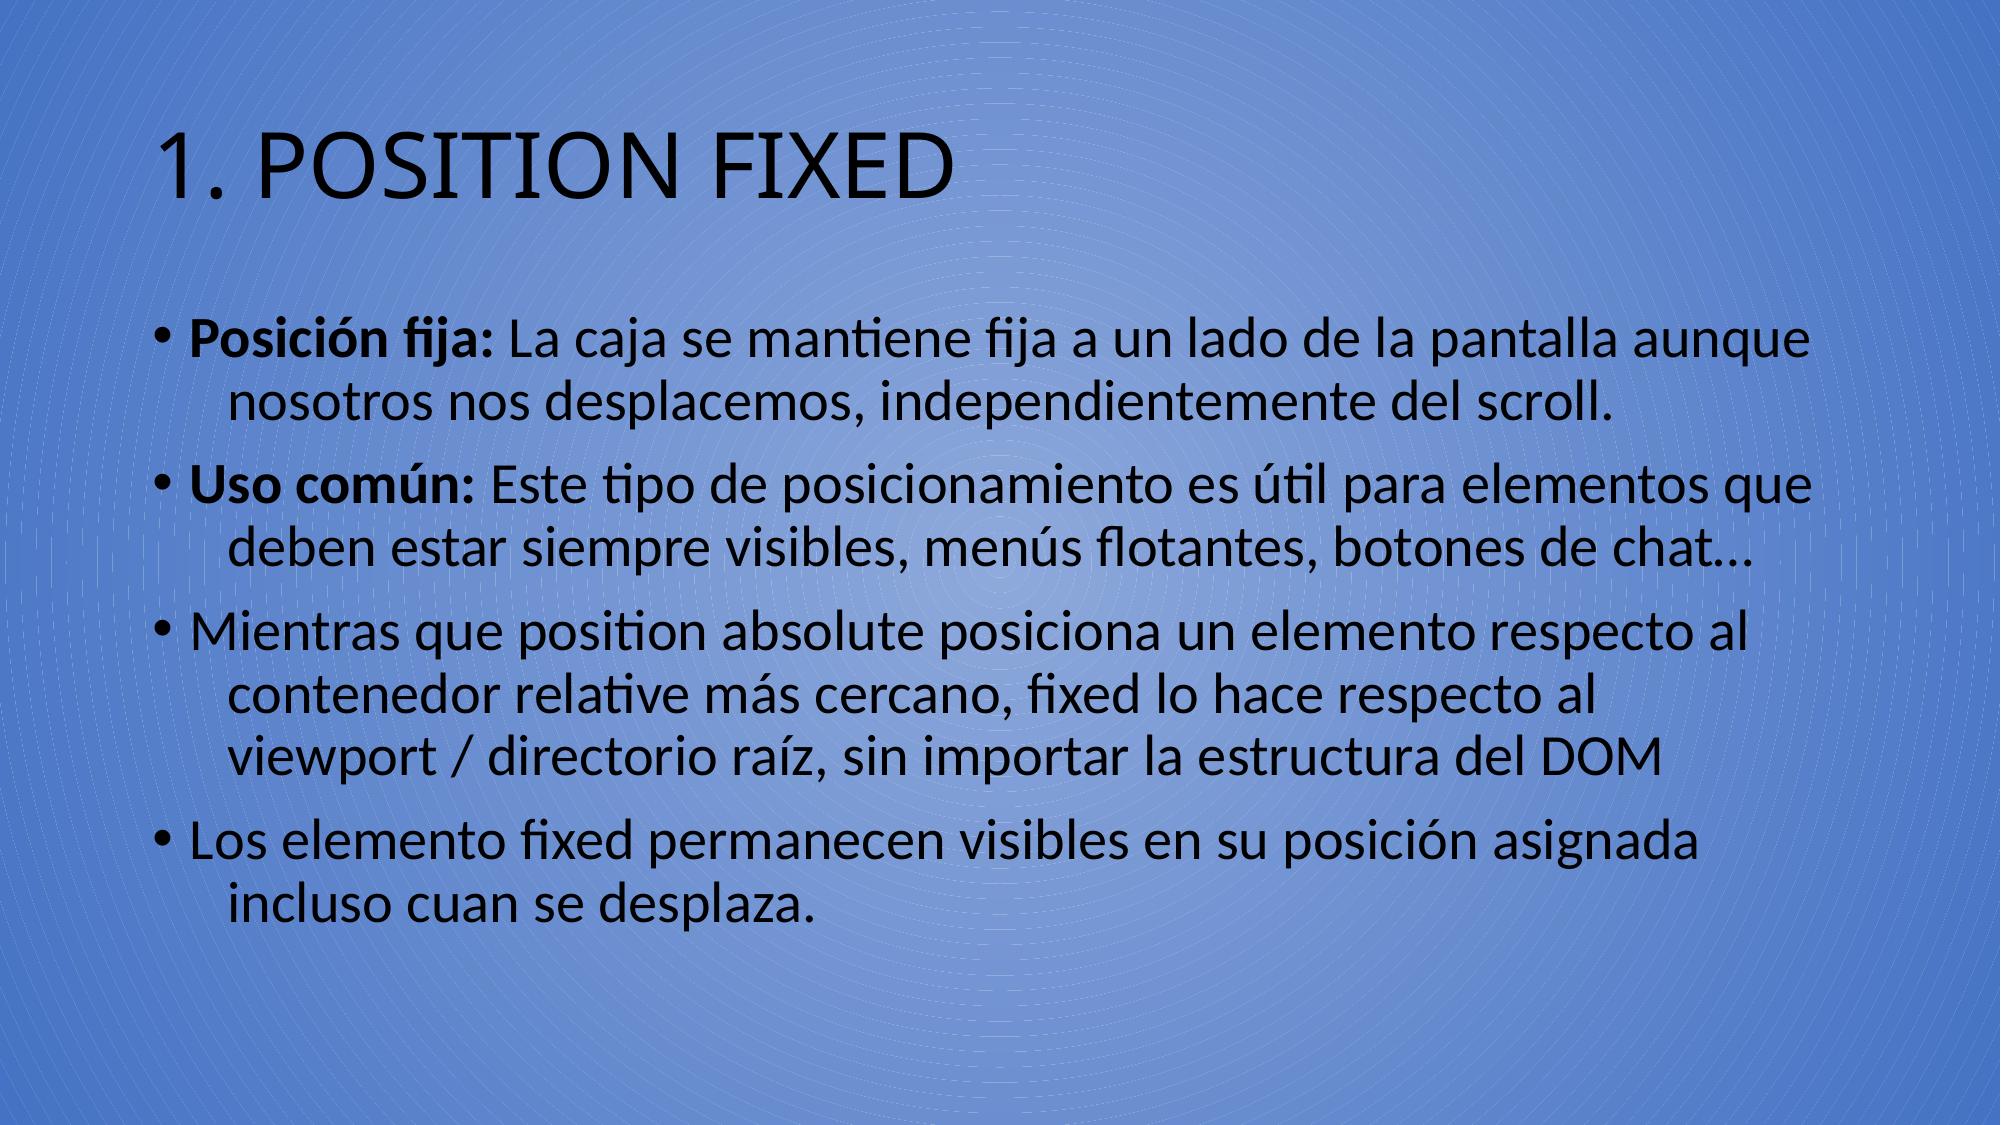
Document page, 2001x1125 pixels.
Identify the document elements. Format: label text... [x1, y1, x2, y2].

title 1. POSITION FIXED [137, 59, 1863, 278]
list Posición fija: La caja se mantiene fija a un lado de la pantalla aunque nosotros nos desplacemos, independientemente del scroll. Uso común: Este tipo de posicionamiento es útil para elementos que deben estar siempre visibles, menús flotantes, botones de chat… Mientras que position absolute posiciona un elemento respecto al contenedor relative más cercano, fixed lo hace respecto al viewport / directorio raíz, sin importar la estructura del DOM Los elemento fixed permanecen visibles en su posición asignada incluso cuan se desplaza. [137, 299, 1863, 1014]
